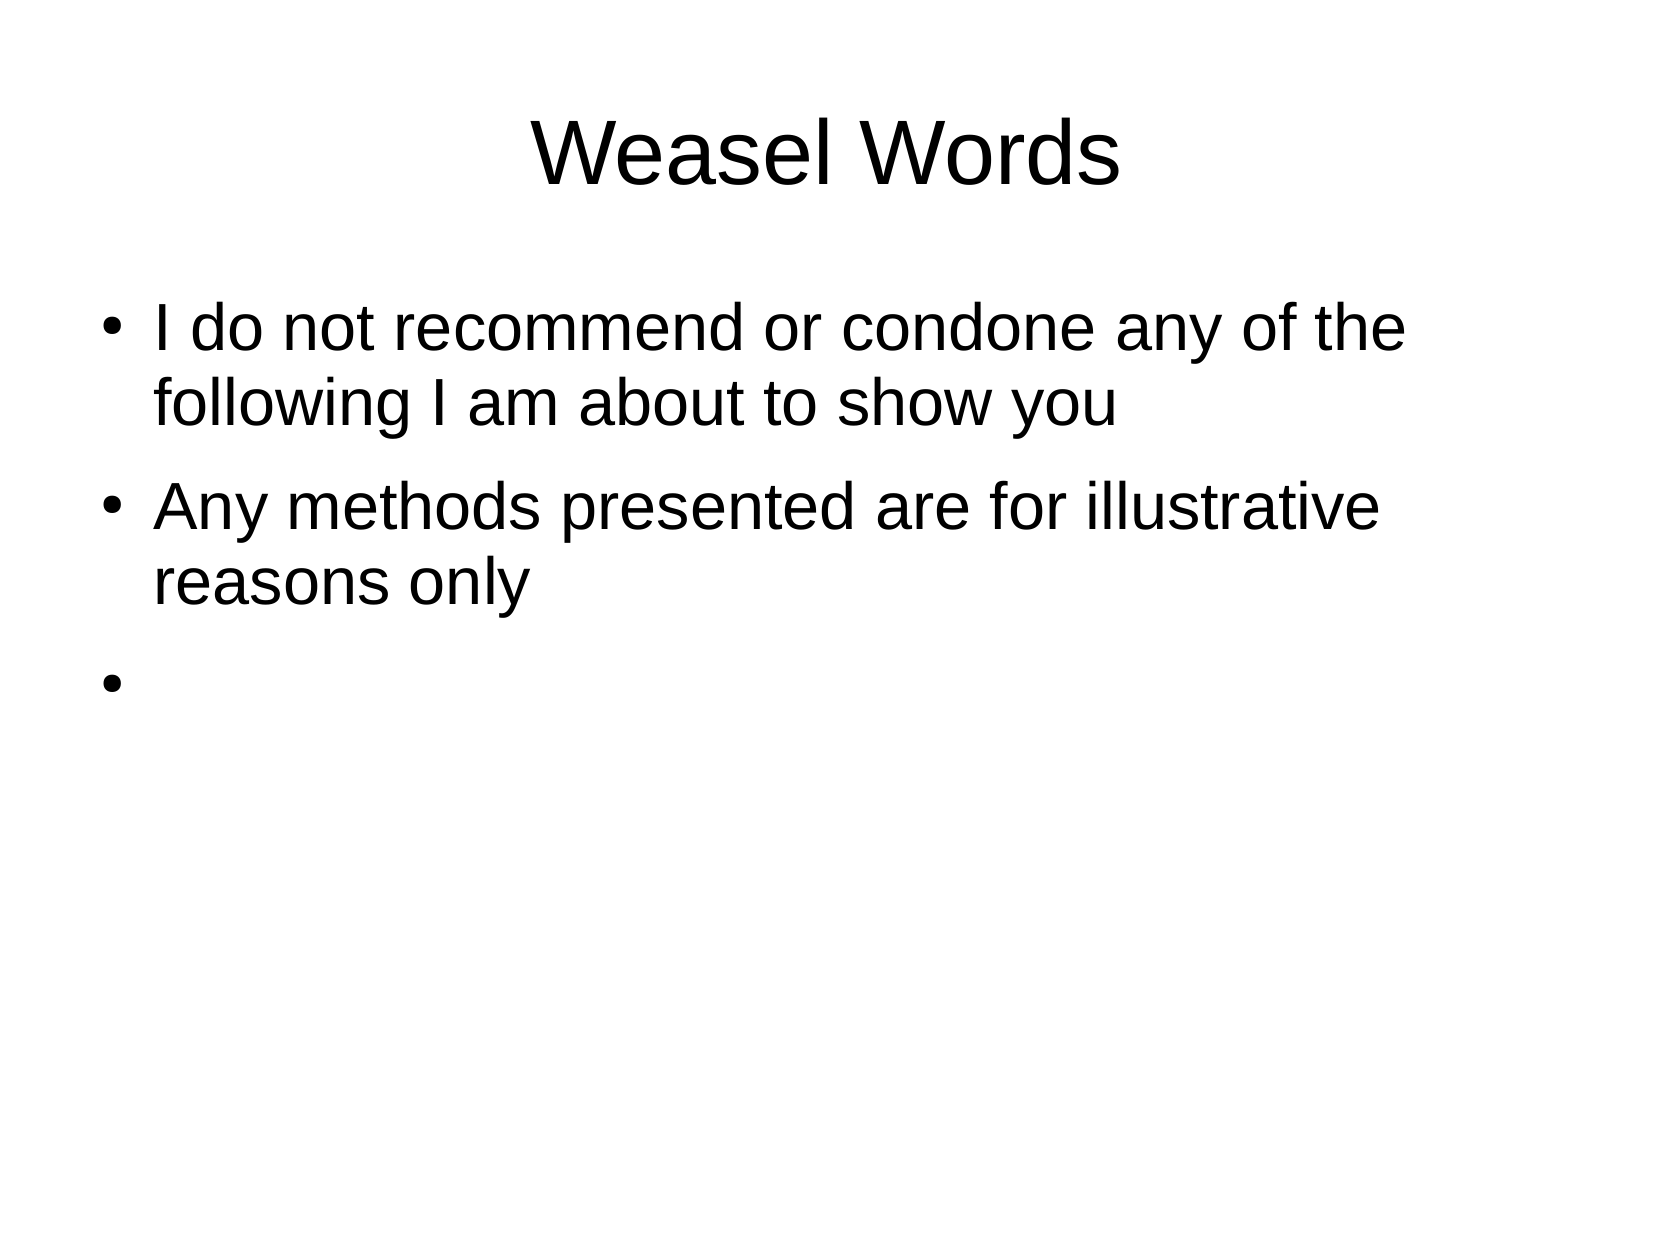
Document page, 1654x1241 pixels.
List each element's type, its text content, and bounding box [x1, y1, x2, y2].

title Weasel Words [82, 49, 1571, 257]
list I do not recommend or condone any of the following I am about to show you Any methods presented are for illustrative reasons only [82, 290, 1571, 1010]
